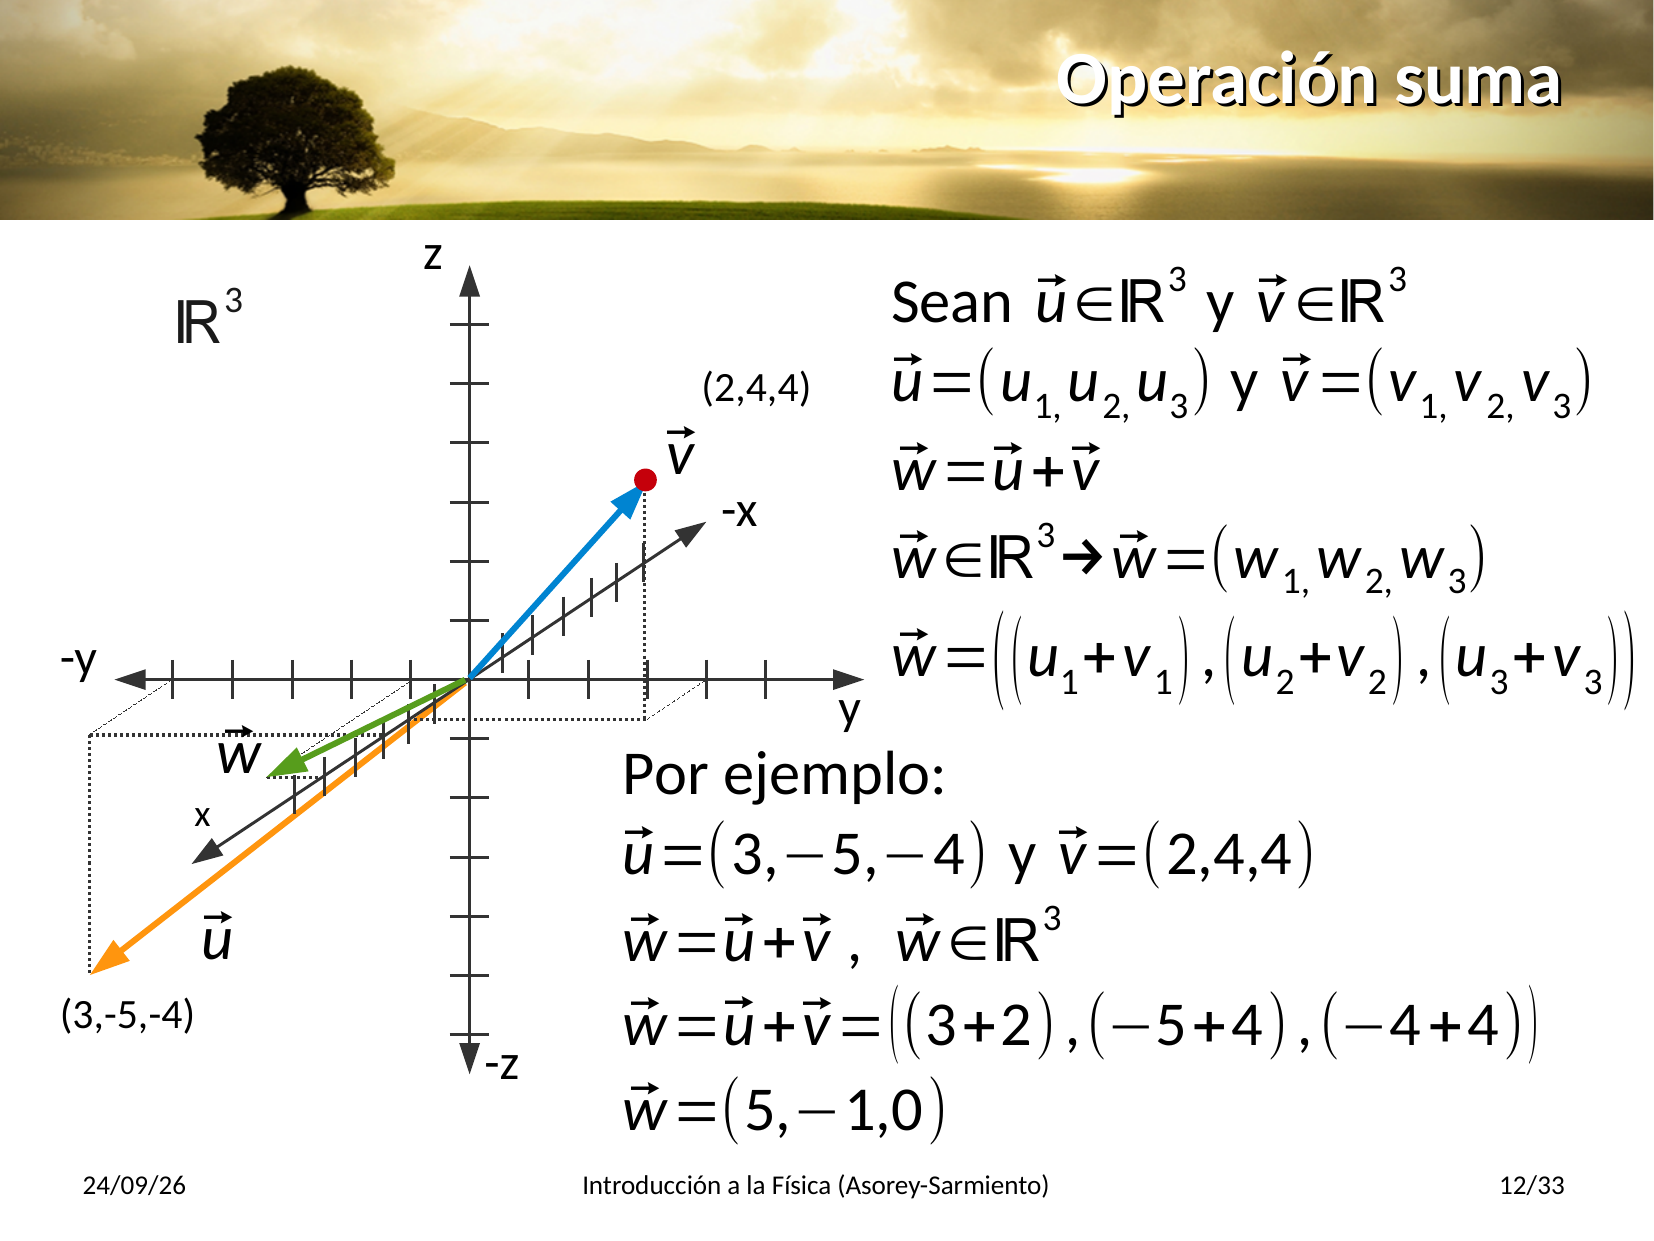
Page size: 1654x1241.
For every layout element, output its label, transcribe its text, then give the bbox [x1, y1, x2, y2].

text_box -z [469, 1034, 544, 1115]
text_box (2,4,4) [686, 363, 845, 434]
chart [616, 735, 1546, 1148]
chart [210, 714, 270, 791]
text_box -y [45, 630, 122, 710]
chart [658, 415, 706, 492]
chart [885, 255, 1644, 715]
picture [0, 0, 1654, 220]
text_box x [179, 790, 241, 871]
text_box [635, 470, 656, 490]
text_box (3,-5,-4) [45, 990, 241, 1060]
chart [169, 276, 249, 356]
chart [195, 900, 242, 977]
text_box -x [706, 481, 782, 562]
title Operación suma [75, 19, 1564, 151]
text_box z [408, 225, 467, 305]
text_box y [823, 679, 886, 735]
